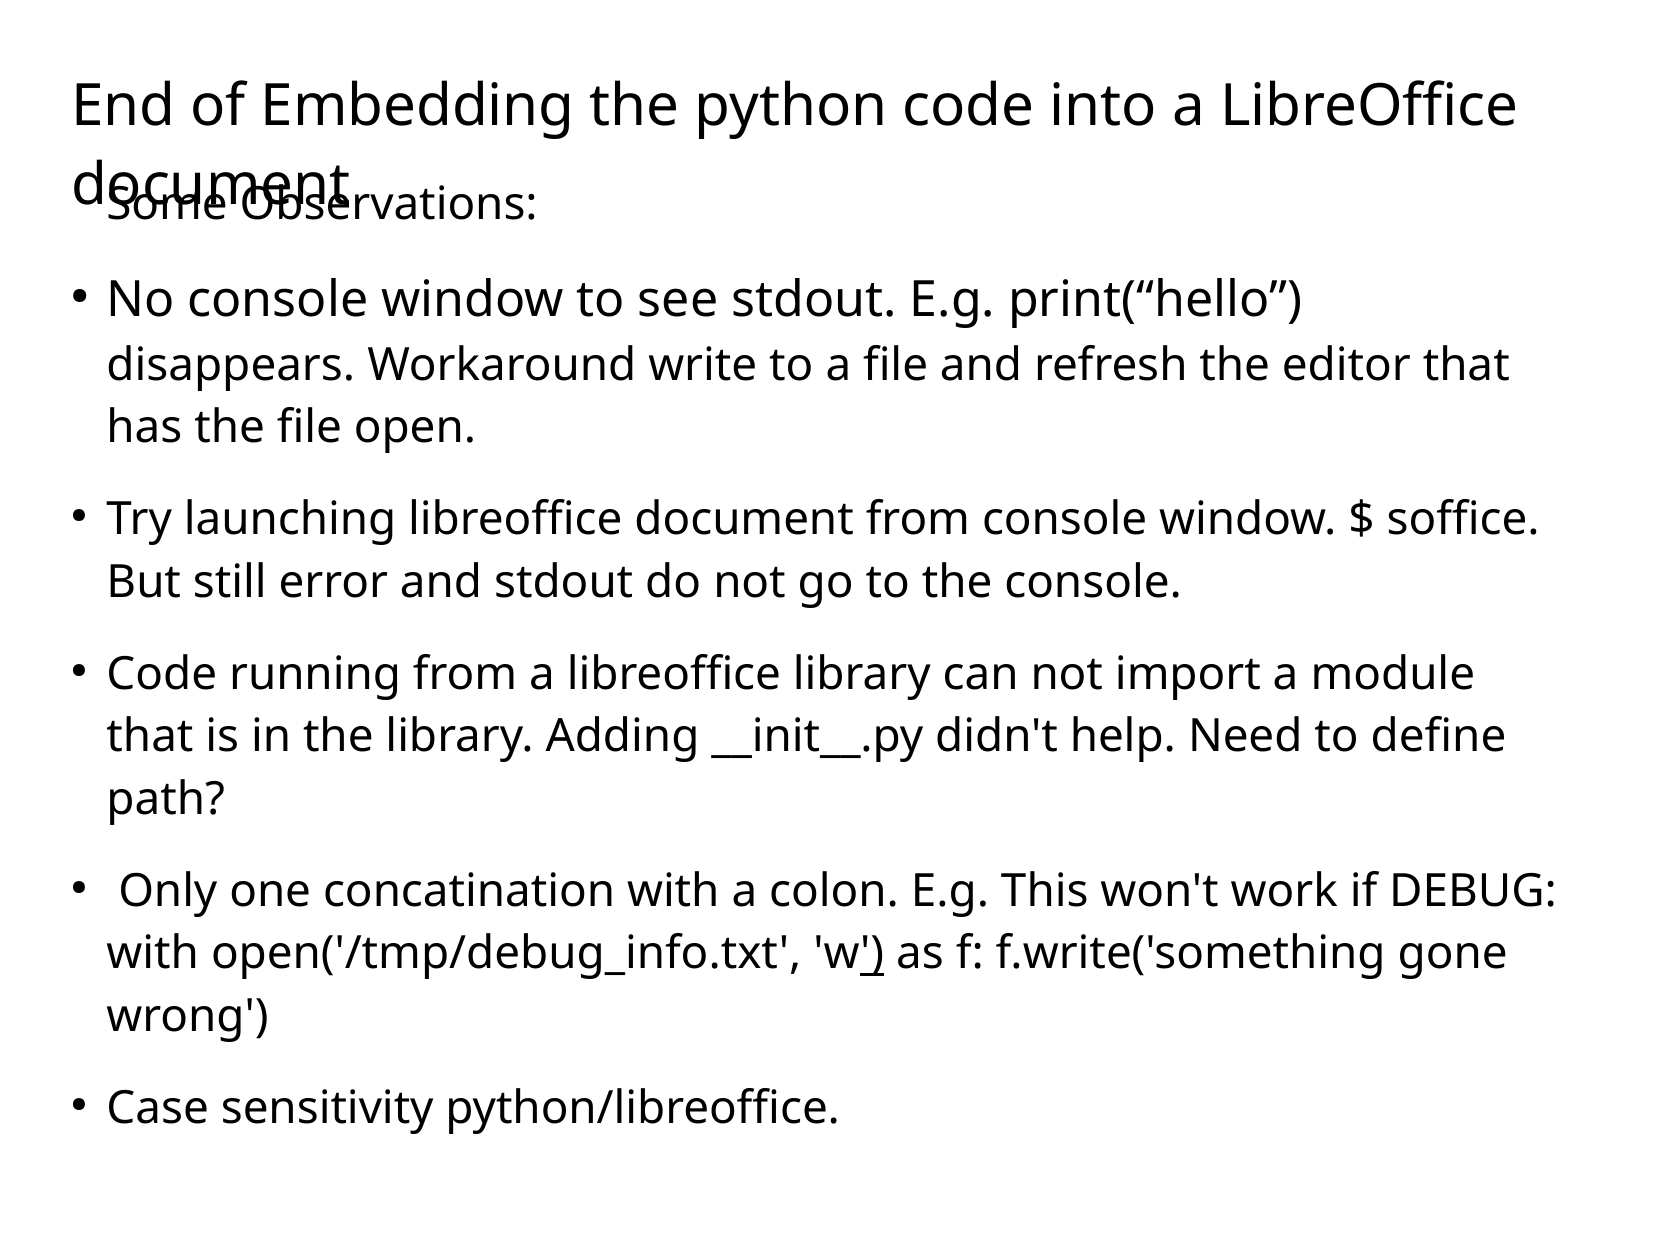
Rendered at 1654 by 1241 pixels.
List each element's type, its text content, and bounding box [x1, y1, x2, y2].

text_box Some Observations: No console window to see stdout. E.g. print(“hello”) disappears. Workaround write to a file and refresh the editor that has the file open. Try launching libreoffice document from console window. $ soffice. But still error and stdout do not go to the console. Code running from a libreoffice library can not import a module that is in the library. Adding __init__.py didn't help. Need to define path? Only one concatination with a colon. E.g. This won't work if DEBUG: with open('/tmp/debug_info.txt', 'w') as f: f.write('something gone wrong') Case sensitivity python/libreoffice. [70, 294, 1560, 1168]
title End of Embedding the python code into a LibreOffice document [70, 77, 1560, 207]
